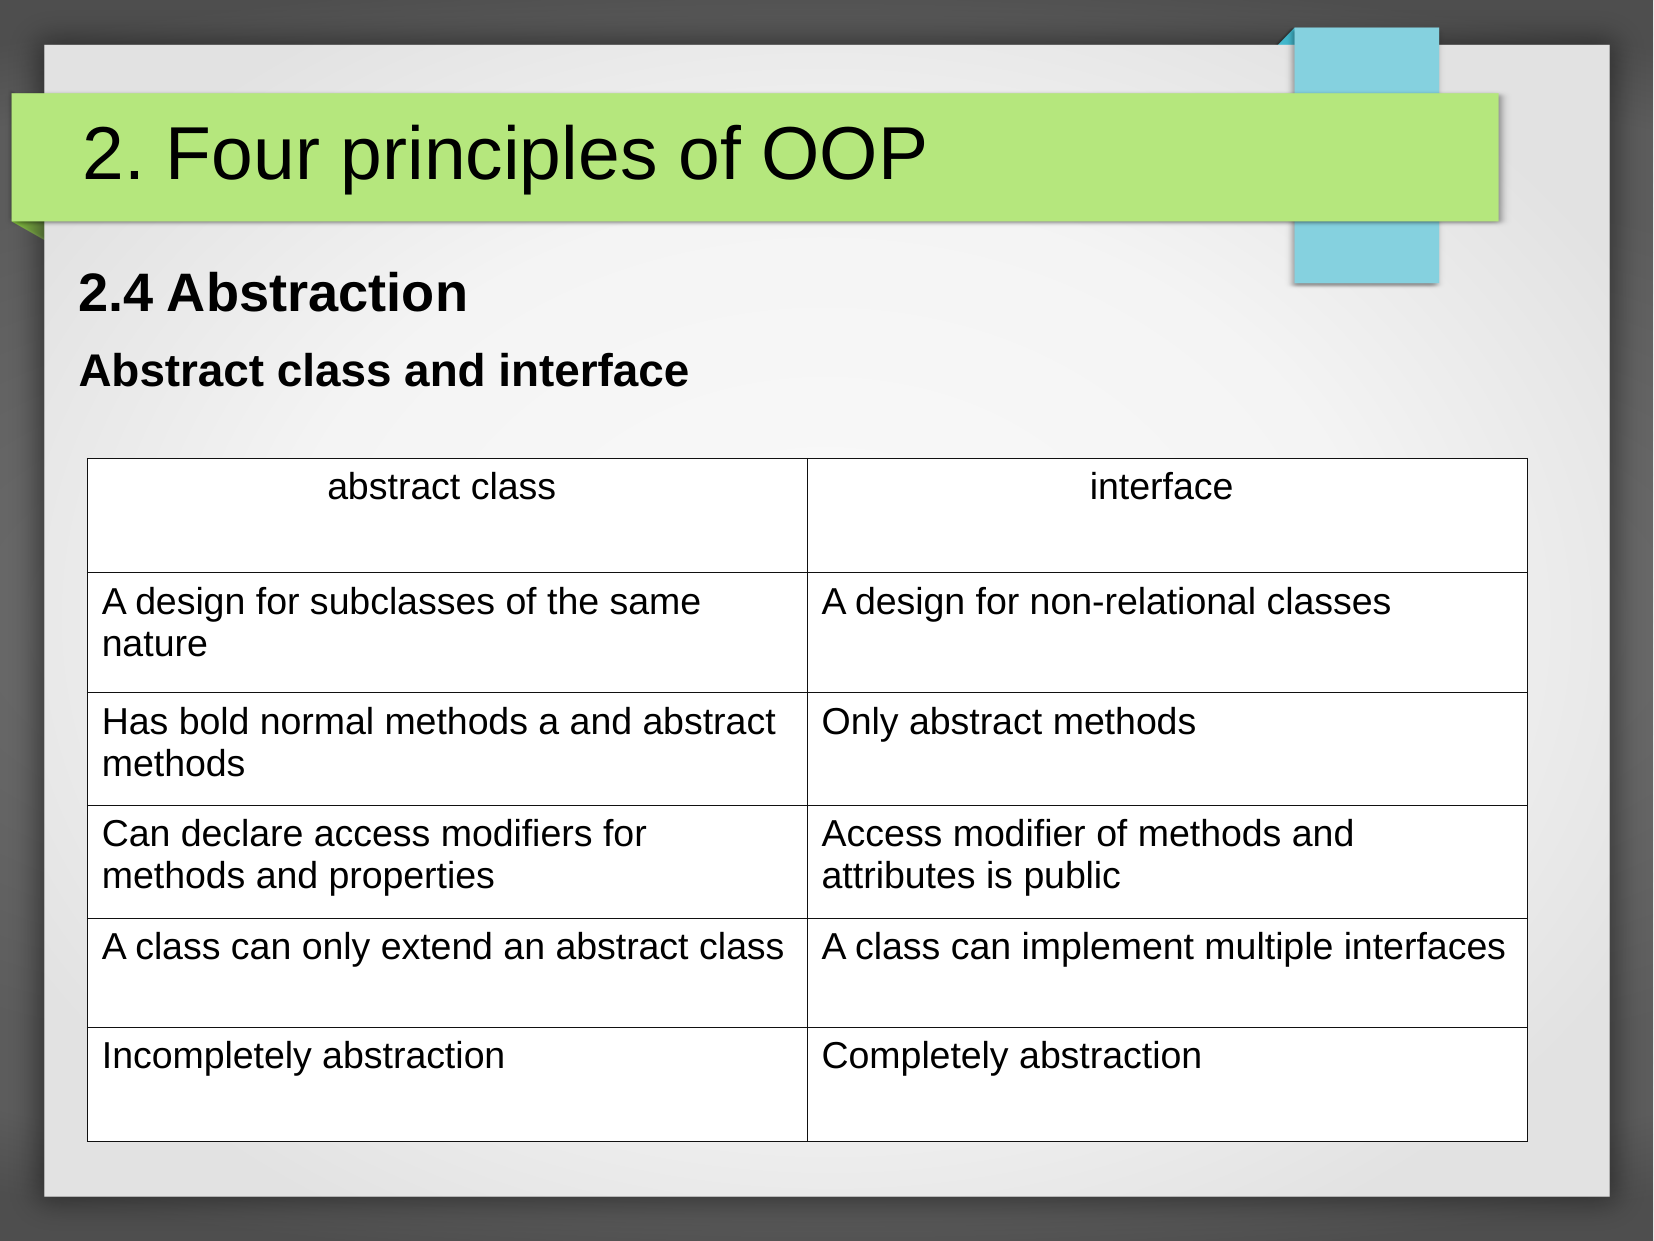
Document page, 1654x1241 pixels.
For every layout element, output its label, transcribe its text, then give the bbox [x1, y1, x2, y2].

table_cell A design for non-relational classes [808, 573, 1527, 692]
table_cell Can declare access modifiers for methods and properties [88, 806, 807, 918]
table_cell Access modifier of methods and attributes is public [808, 806, 1527, 918]
text_box Abstract class and interface [28, 337, 886, 421]
table_header interface [808, 459, 1527, 572]
table_cell Only abstract methods [808, 693, 1527, 805]
table_header abstract class [88, 459, 807, 572]
table_cell A class can only extend an abstract class [88, 919, 807, 1027]
table_cell A class can implement multiple interfaces [808, 919, 1527, 1027]
table_cell A design for subclasses of the same nature [88, 573, 807, 692]
table_cell Incompletely abstraction [88, 1028, 807, 1141]
picture [0, 0, 1654, 1241]
text_box 2.4 Abstraction [28, 254, 571, 331]
title 2. Four principles of OOP [82, 94, 1264, 213]
table_cell Has bold normal methods a and abstract methods [88, 693, 807, 805]
table_cell Completely abstraction [808, 1028, 1527, 1141]
